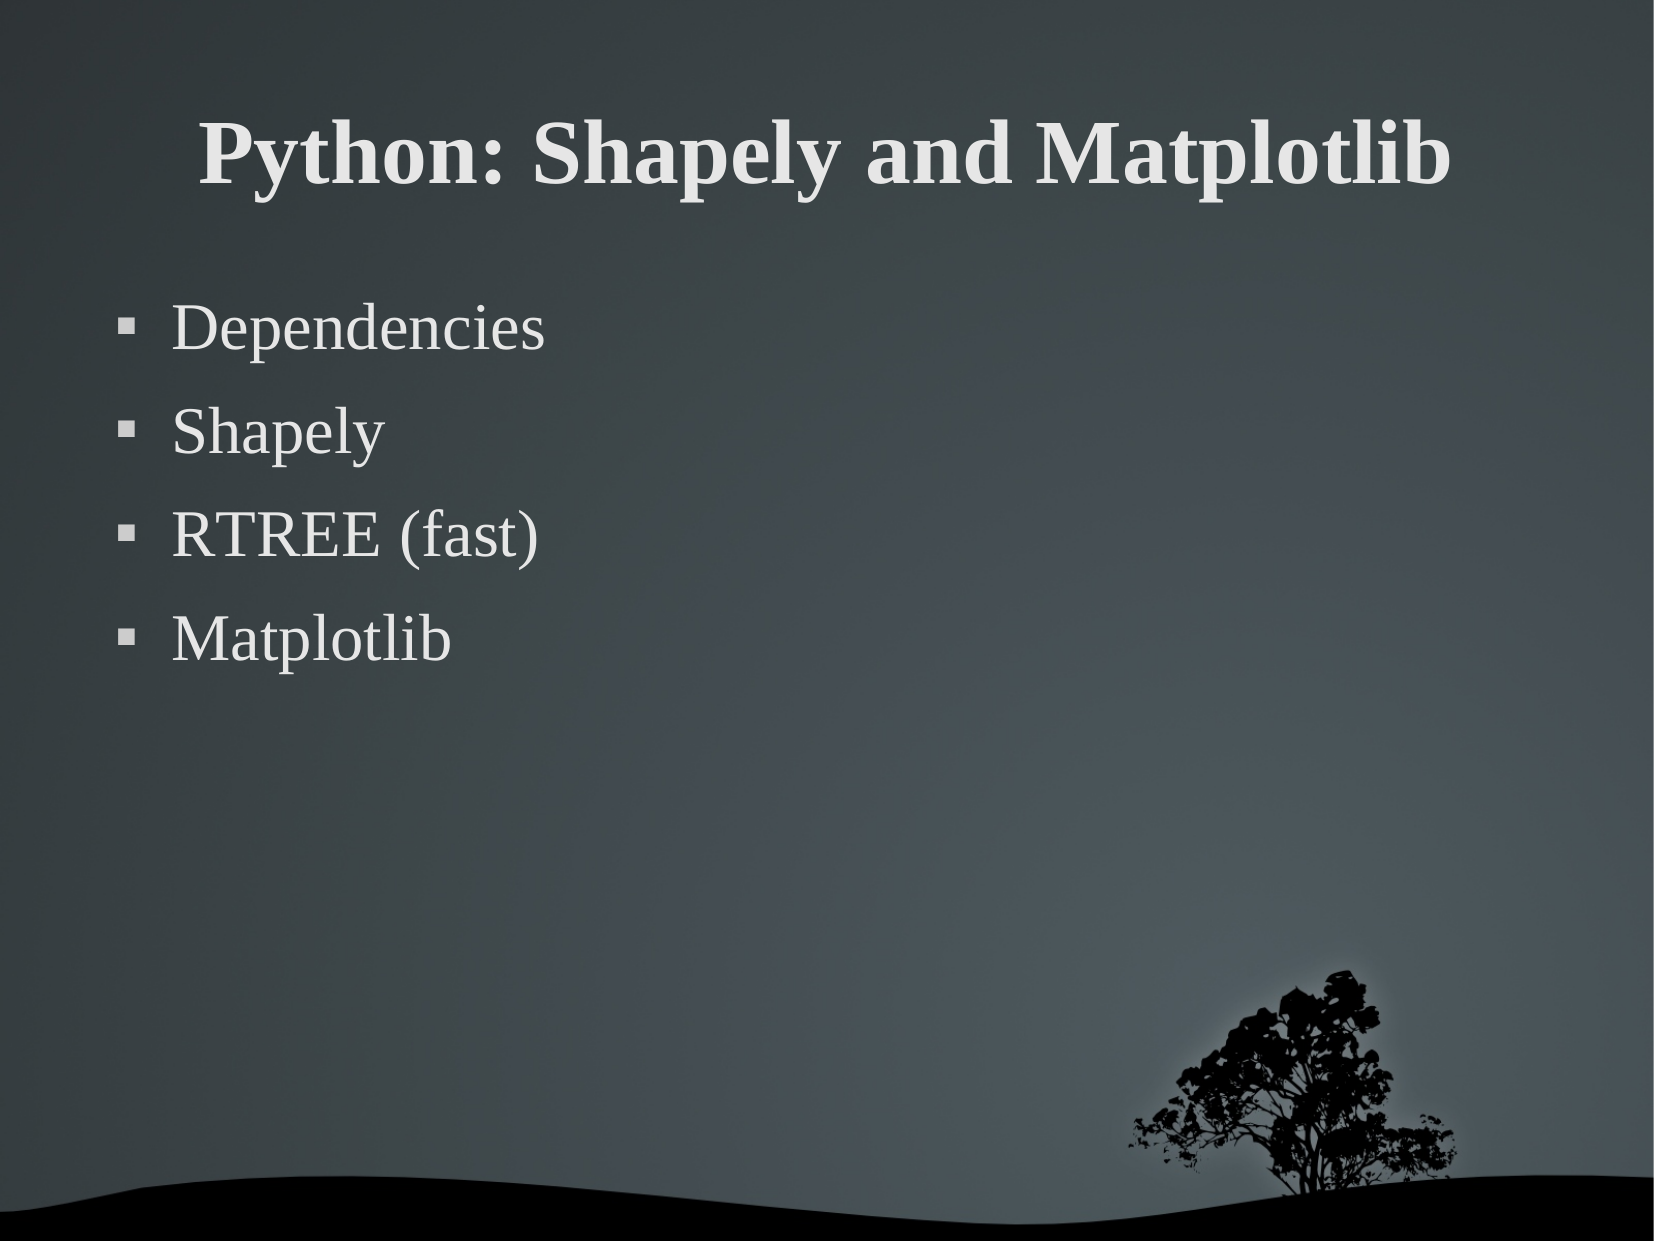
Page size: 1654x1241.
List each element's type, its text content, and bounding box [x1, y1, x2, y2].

picture [0, 0, 1654, 1241]
list Dependencies Shapely RTREE (fast) Matplotlib [82, 290, 1571, 1109]
title Python: Shapely and Matplotlib [82, 49, 1571, 257]
